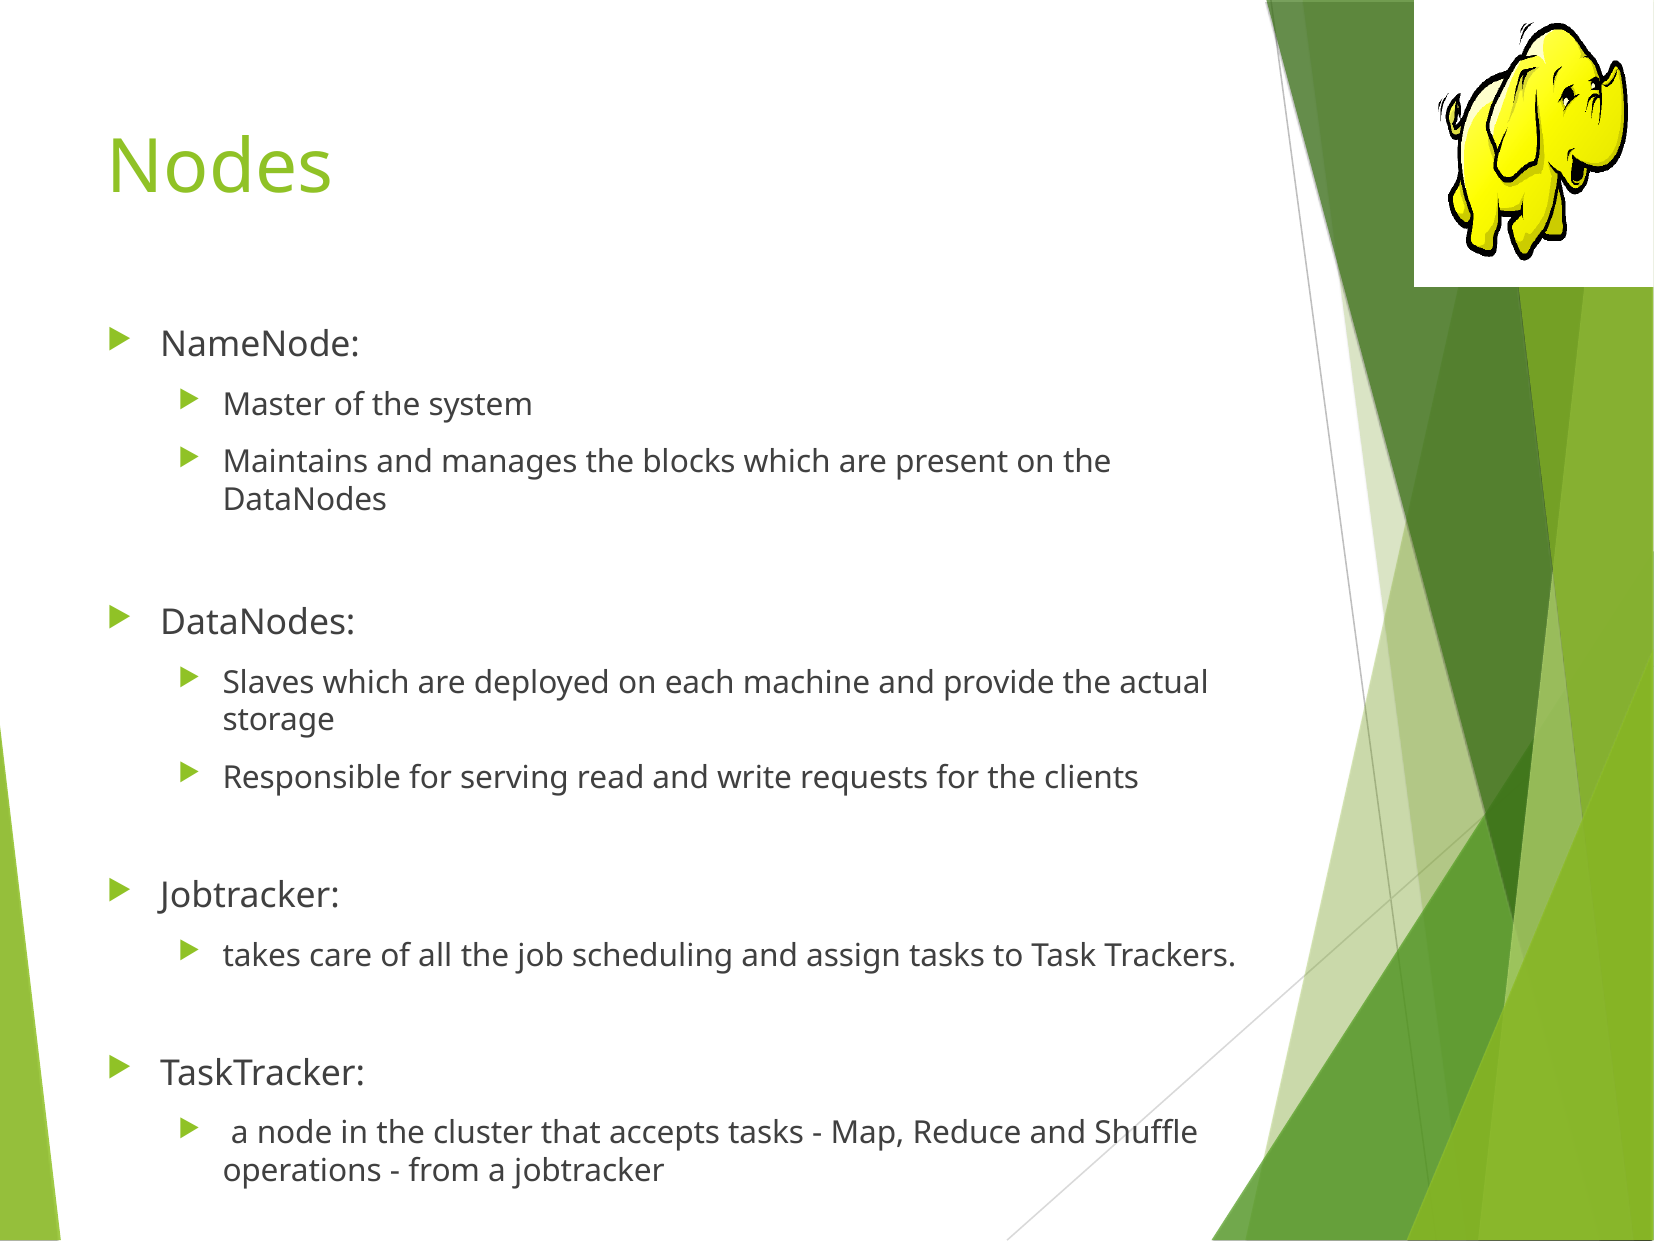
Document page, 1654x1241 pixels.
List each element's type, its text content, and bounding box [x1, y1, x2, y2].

title Nodes [91, 110, 1258, 251]
picture [1414, 0, 1654, 287]
list NameNode: Master of the system Maintains and manages the blocks which are present on the DataNodes DataNodes: Slaves which are deployed on each machine and provide the actual storage Responsible for serving read and write requests for the clients Jobtracker: takes care of all the job scheduling and assign tasks to Task Trackers. TaskTracker: a node in the cluster that accepts tasks - Map, Reduce and Shuffle operations - from a jobtracker [91, 251, 1258, 1241]
